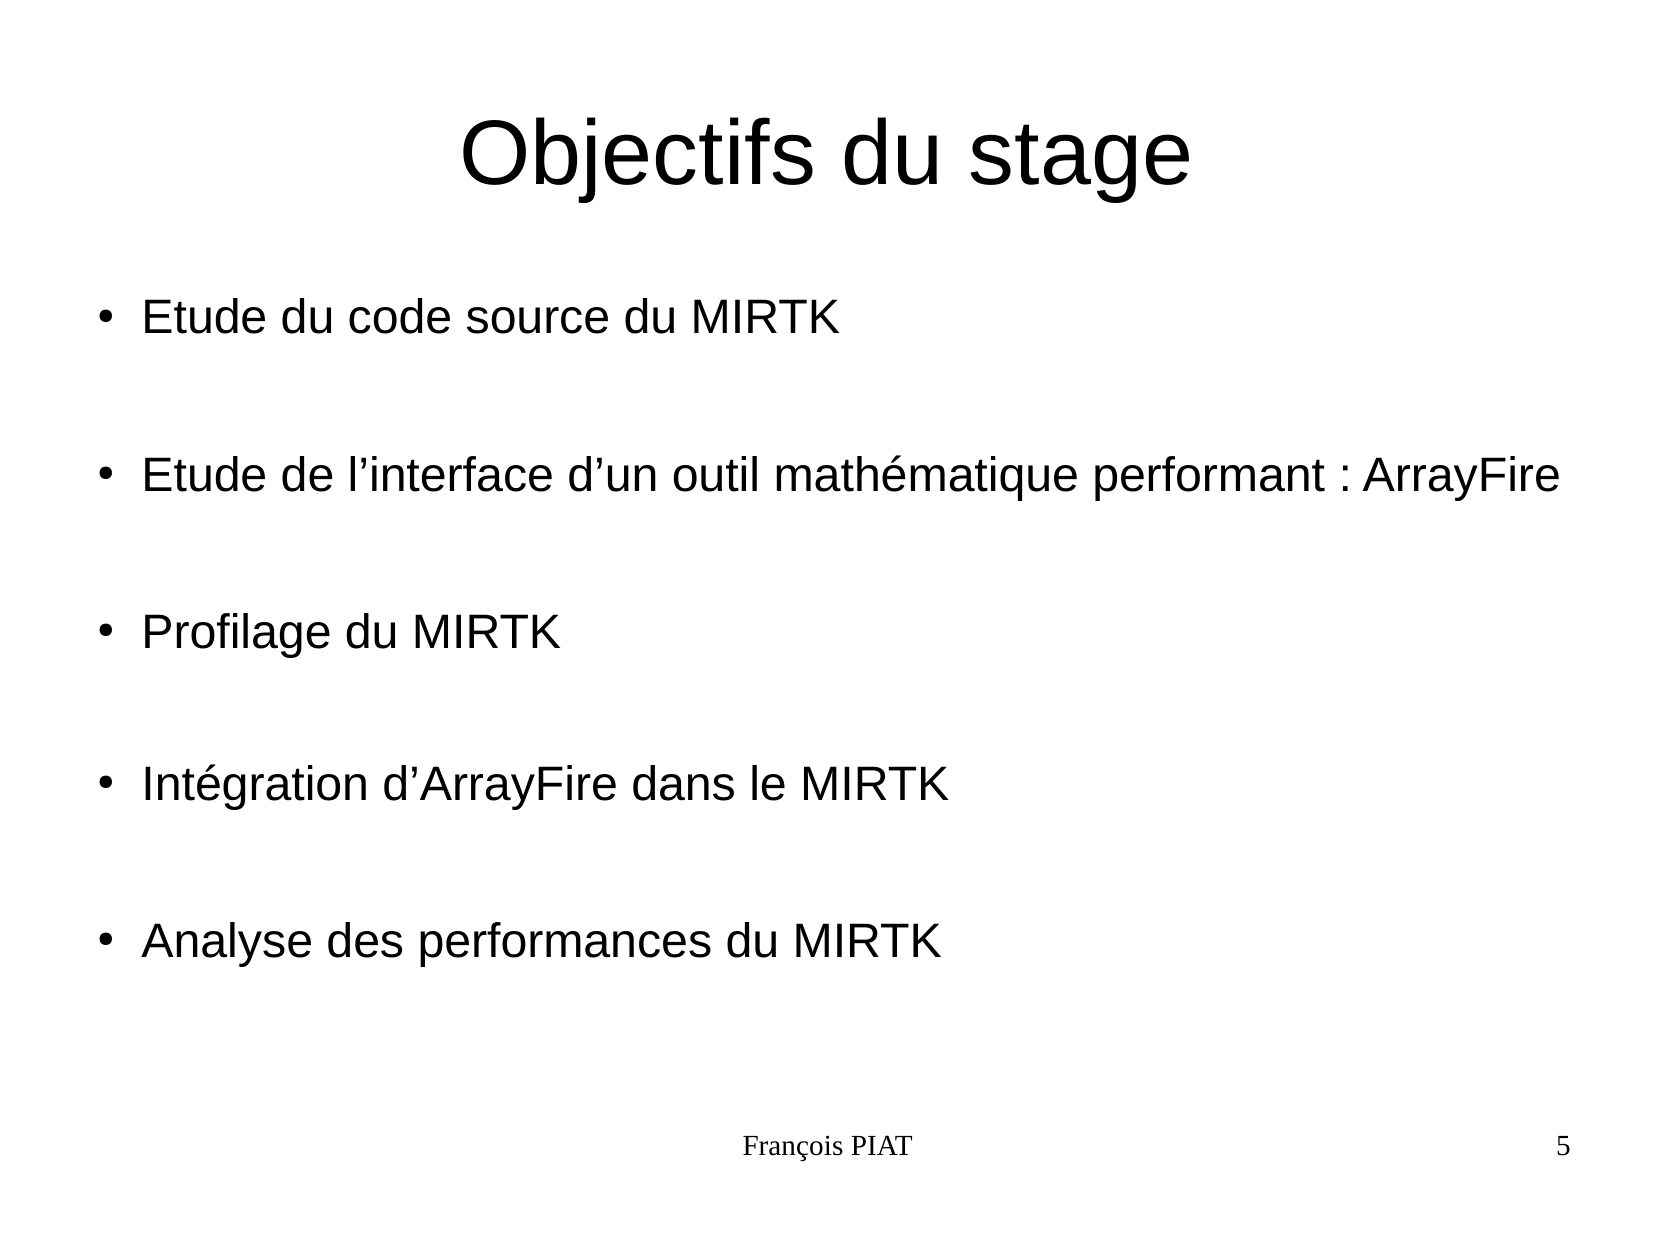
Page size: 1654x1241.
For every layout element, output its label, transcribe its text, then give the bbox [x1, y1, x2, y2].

list Etude du code source du MIRTK Etude de l’interface d’un outil mathématique performant : ArrayFire Profilage du MIRTK Intégration d’ArrayFire dans le MIRTK Analyse des performances du MIRTK [82, 290, 1571, 1010]
title Objectifs du stage [82, 49, 1571, 257]
